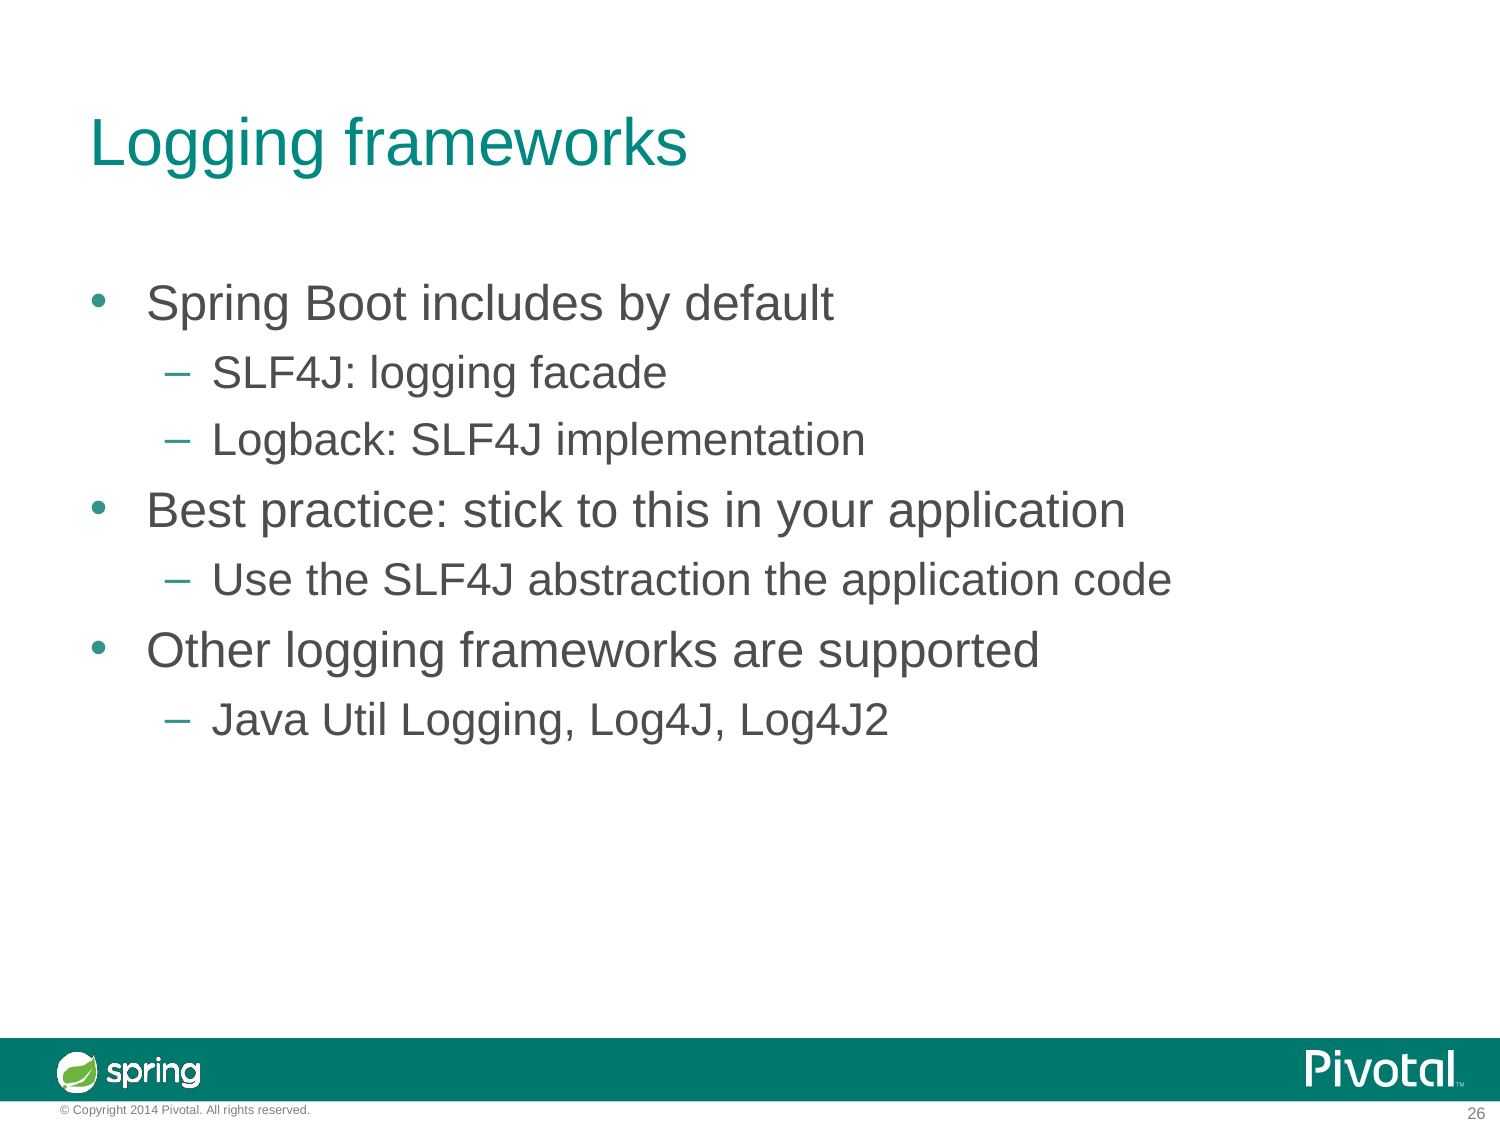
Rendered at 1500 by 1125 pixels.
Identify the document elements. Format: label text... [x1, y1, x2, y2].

picture [1306, 1050, 1464, 1087]
title Logging frameworks [75, 45, 1426, 233]
list Spring Boot includes by default SLF4J: logging facade Logback: SLF4J implementation Best practice: stick to this in your application Use the SLF4J abstraction the application code Other logging frameworks are supported Java Util Logging, Log4J, Log4J2 [75, 262, 1426, 931]
picture [32, 1041, 210, 1103]
